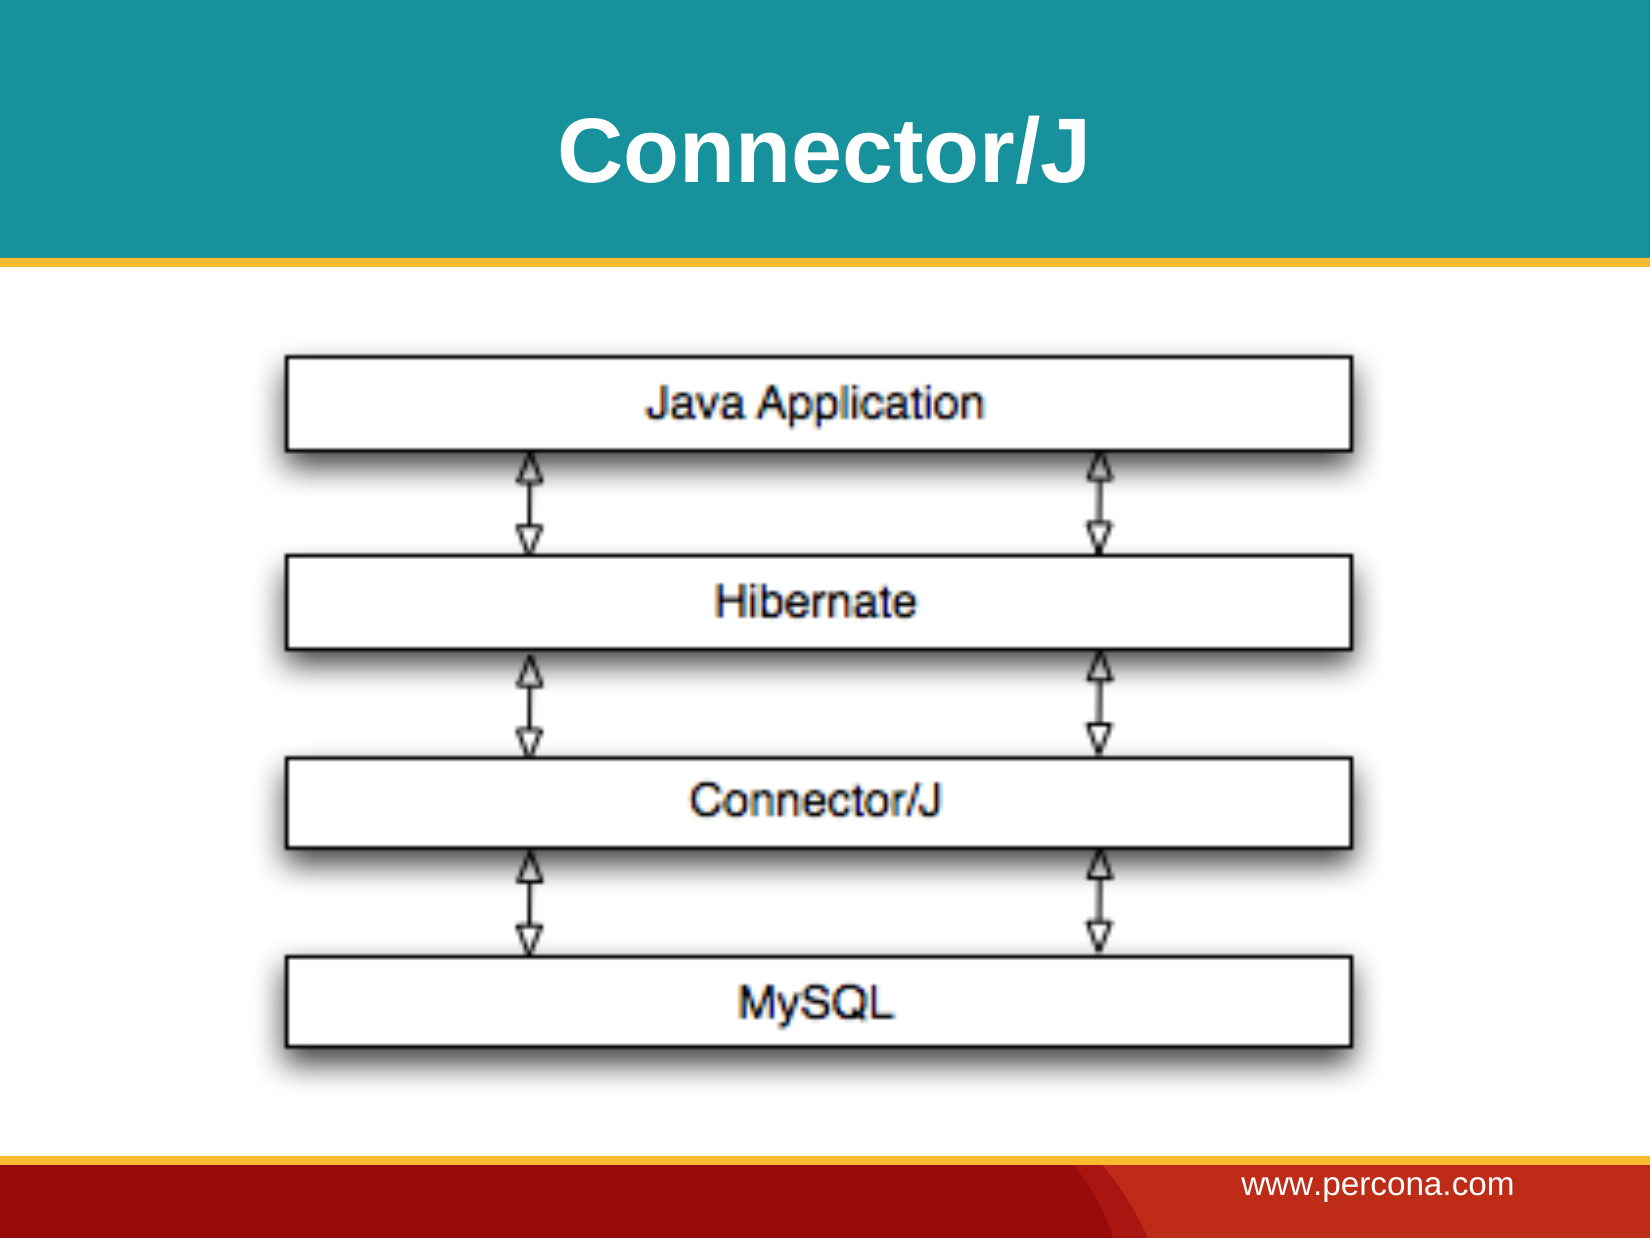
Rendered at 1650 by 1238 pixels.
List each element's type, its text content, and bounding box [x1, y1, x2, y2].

title Connector/J [82, 15, 1568, 290]
text_box [0, 0, 1650, 1238]
text_box www.percona.com [1235, 1165, 1649, 1218]
picture [204, 289, 1437, 1126]
